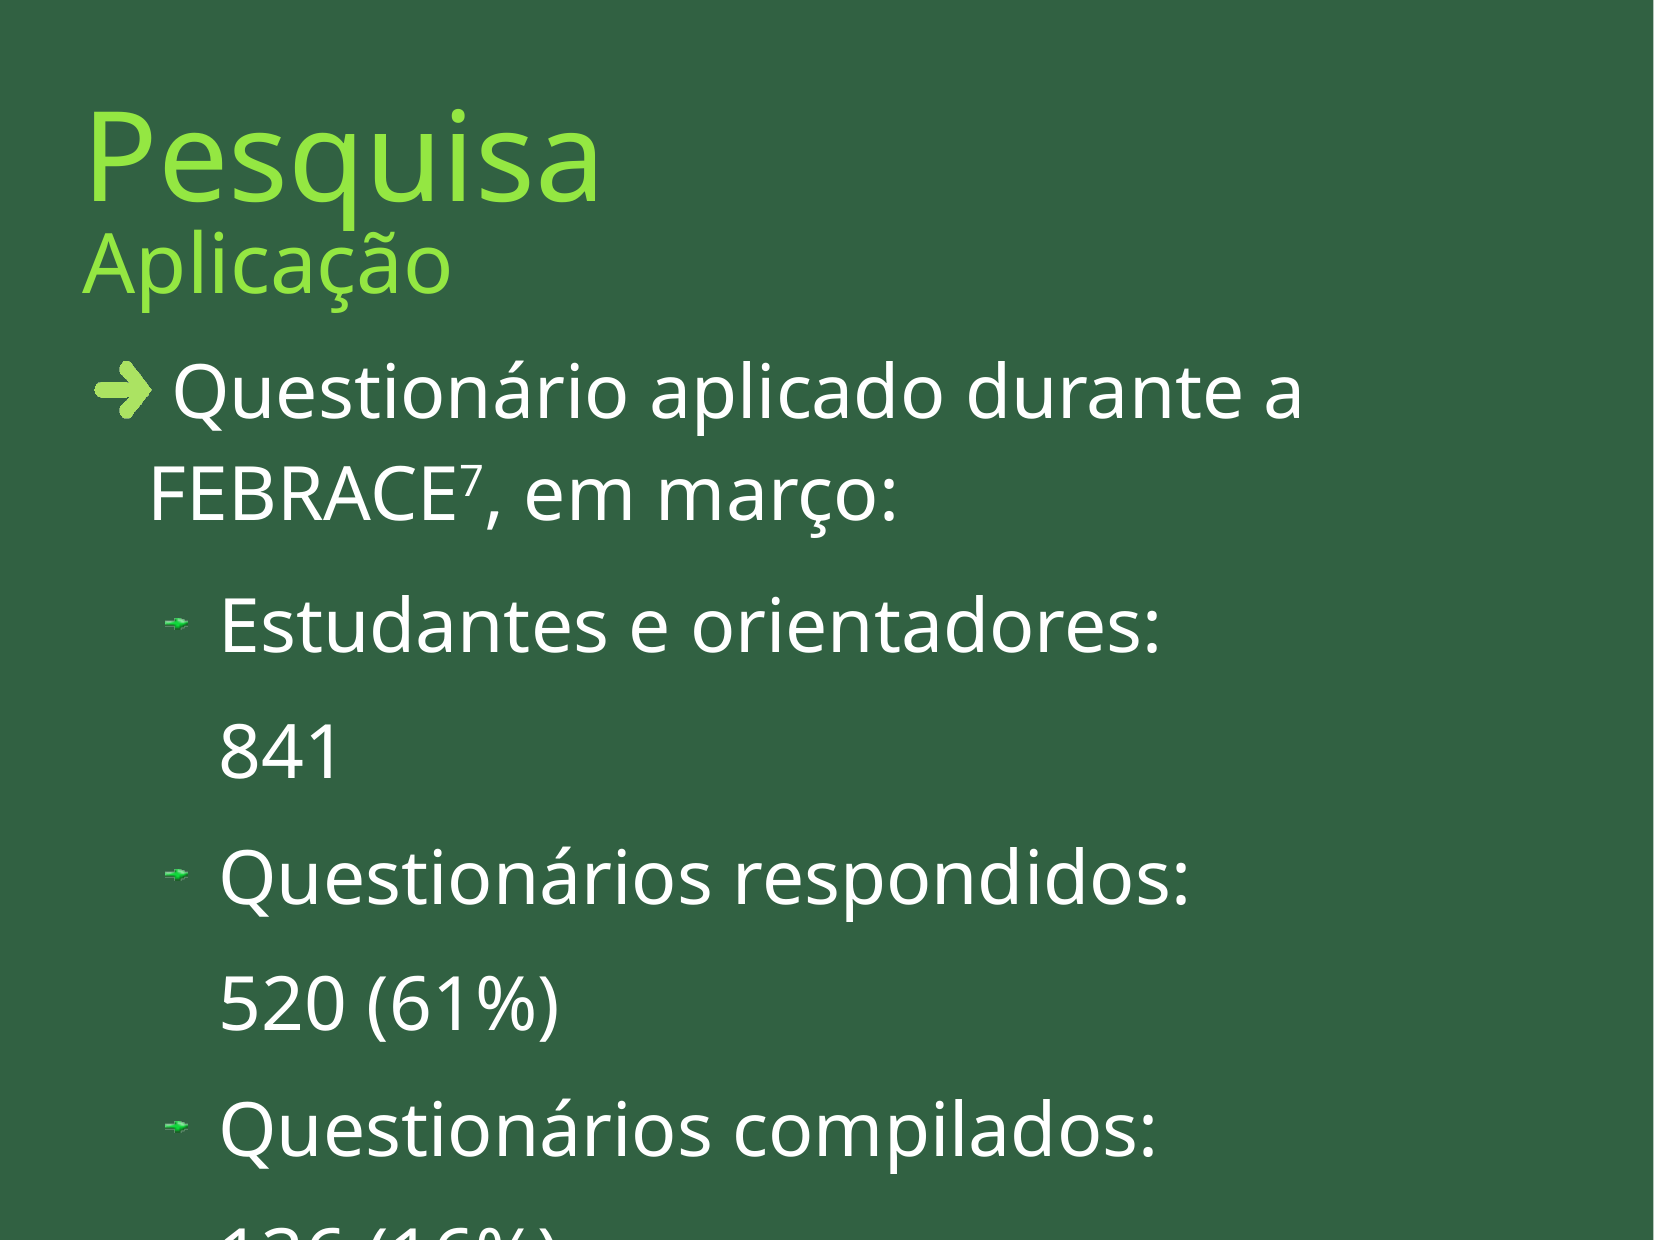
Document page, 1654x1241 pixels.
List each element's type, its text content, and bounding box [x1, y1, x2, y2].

title Aplicação [82, 183, 1572, 340]
title Pesquisa [82, 49, 1571, 183]
list Questionário aplicado durante a FEBRACE7, em março: Estudantes e orientadores: 841 Questionários respondidos: 520 (61%) Questionários compilados: 136 (16%) [76, 338, 1565, 1187]
